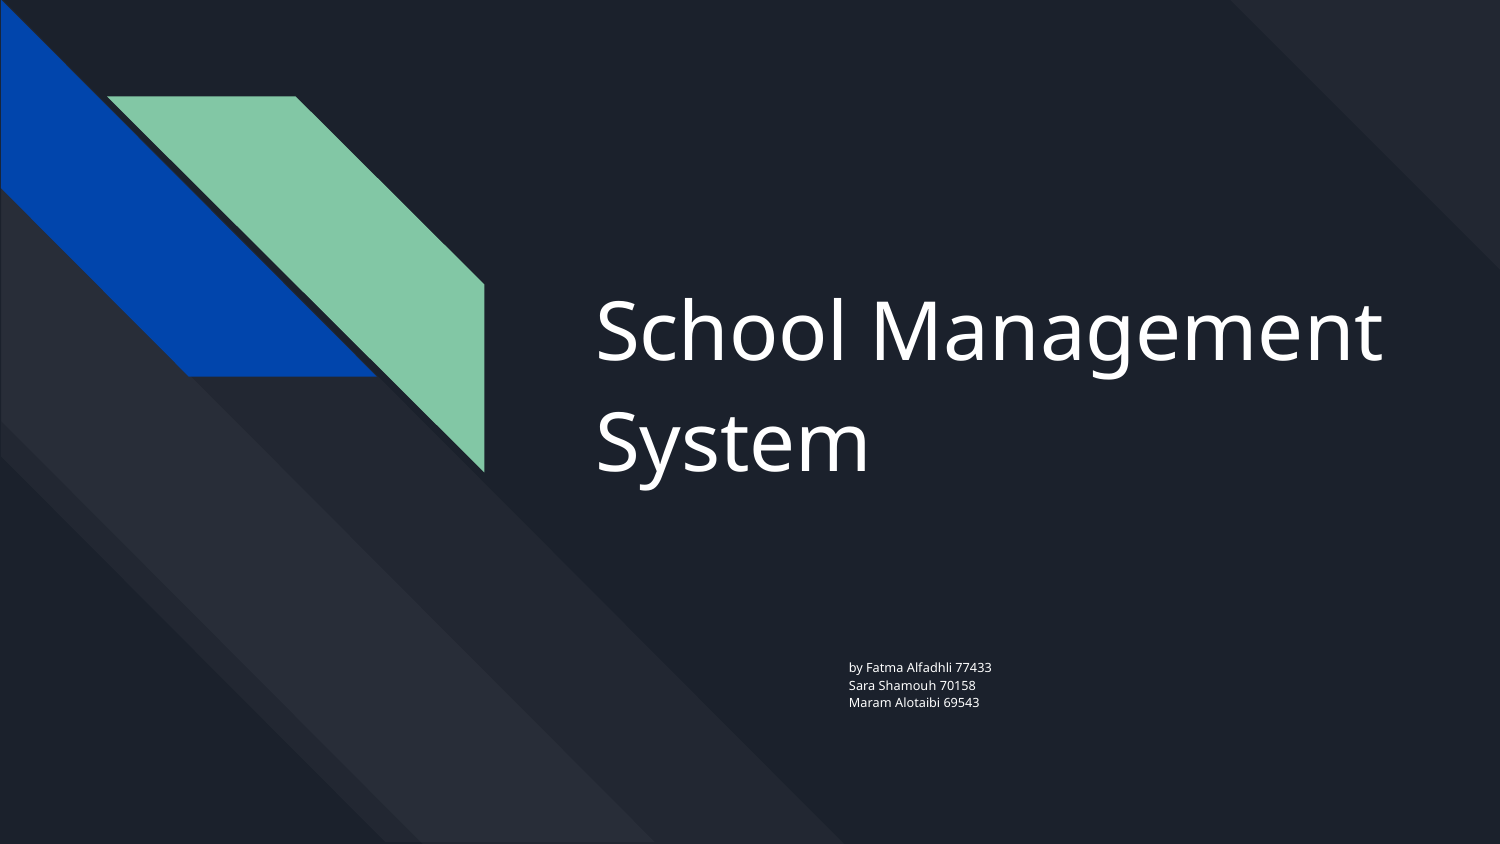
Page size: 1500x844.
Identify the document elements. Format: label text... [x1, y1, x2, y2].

subtitle by Fatma Alfadhli 77433 Sara Shamouh 70158 Maram Alotaibi 69543 [833, 643, 1404, 727]
title School Management System [580, 258, 1404, 518]
